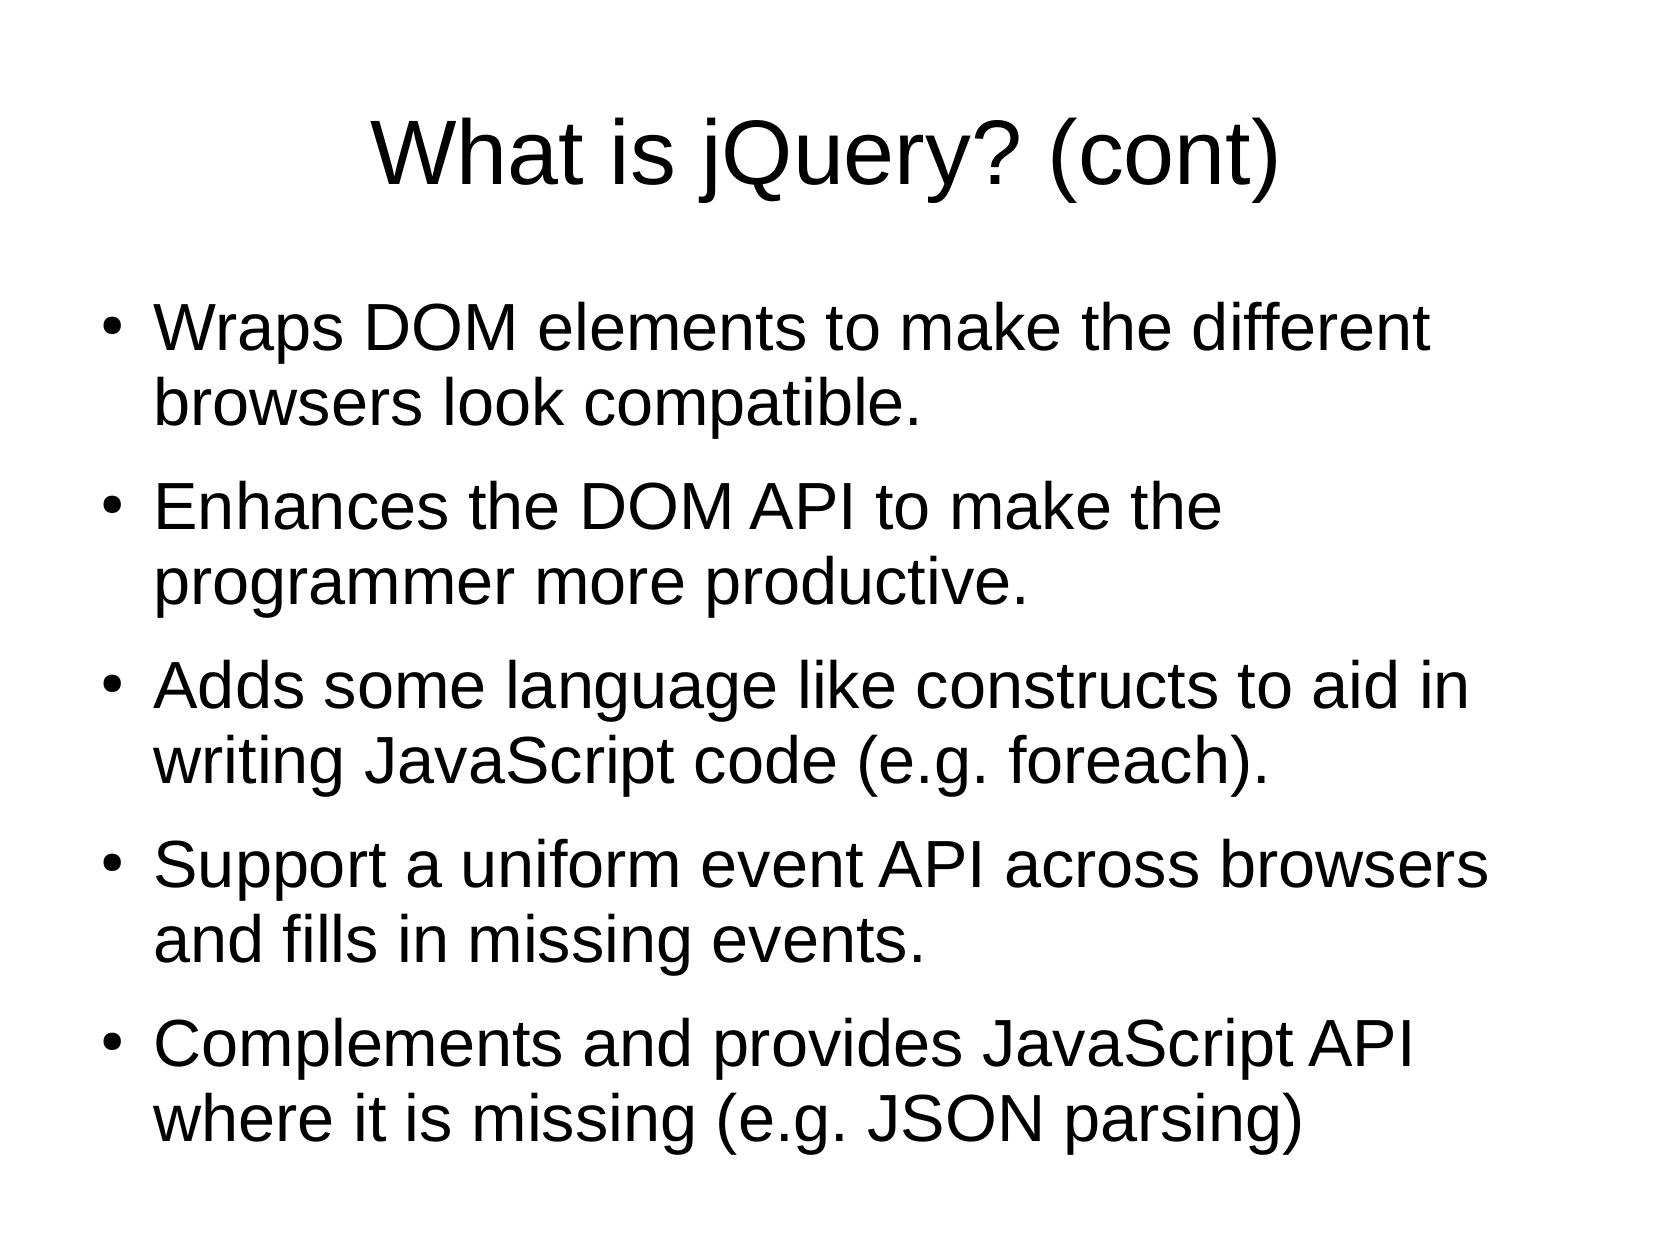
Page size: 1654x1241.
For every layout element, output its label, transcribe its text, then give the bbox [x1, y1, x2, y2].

title What is jQuery? (cont) [82, 56, 1571, 250]
list Wraps DOM elements to make the different browsers look compatible. Enhances the DOM API to make the programmer more productive. Adds some language like constructs to aid in writing JavaScript code (e.g. foreach). Support a uniform event API across browsers and fills in missing events. Complements and provides JavaScript API where it is missing (e.g. JSON parsing) [82, 290, 1571, 1157]
